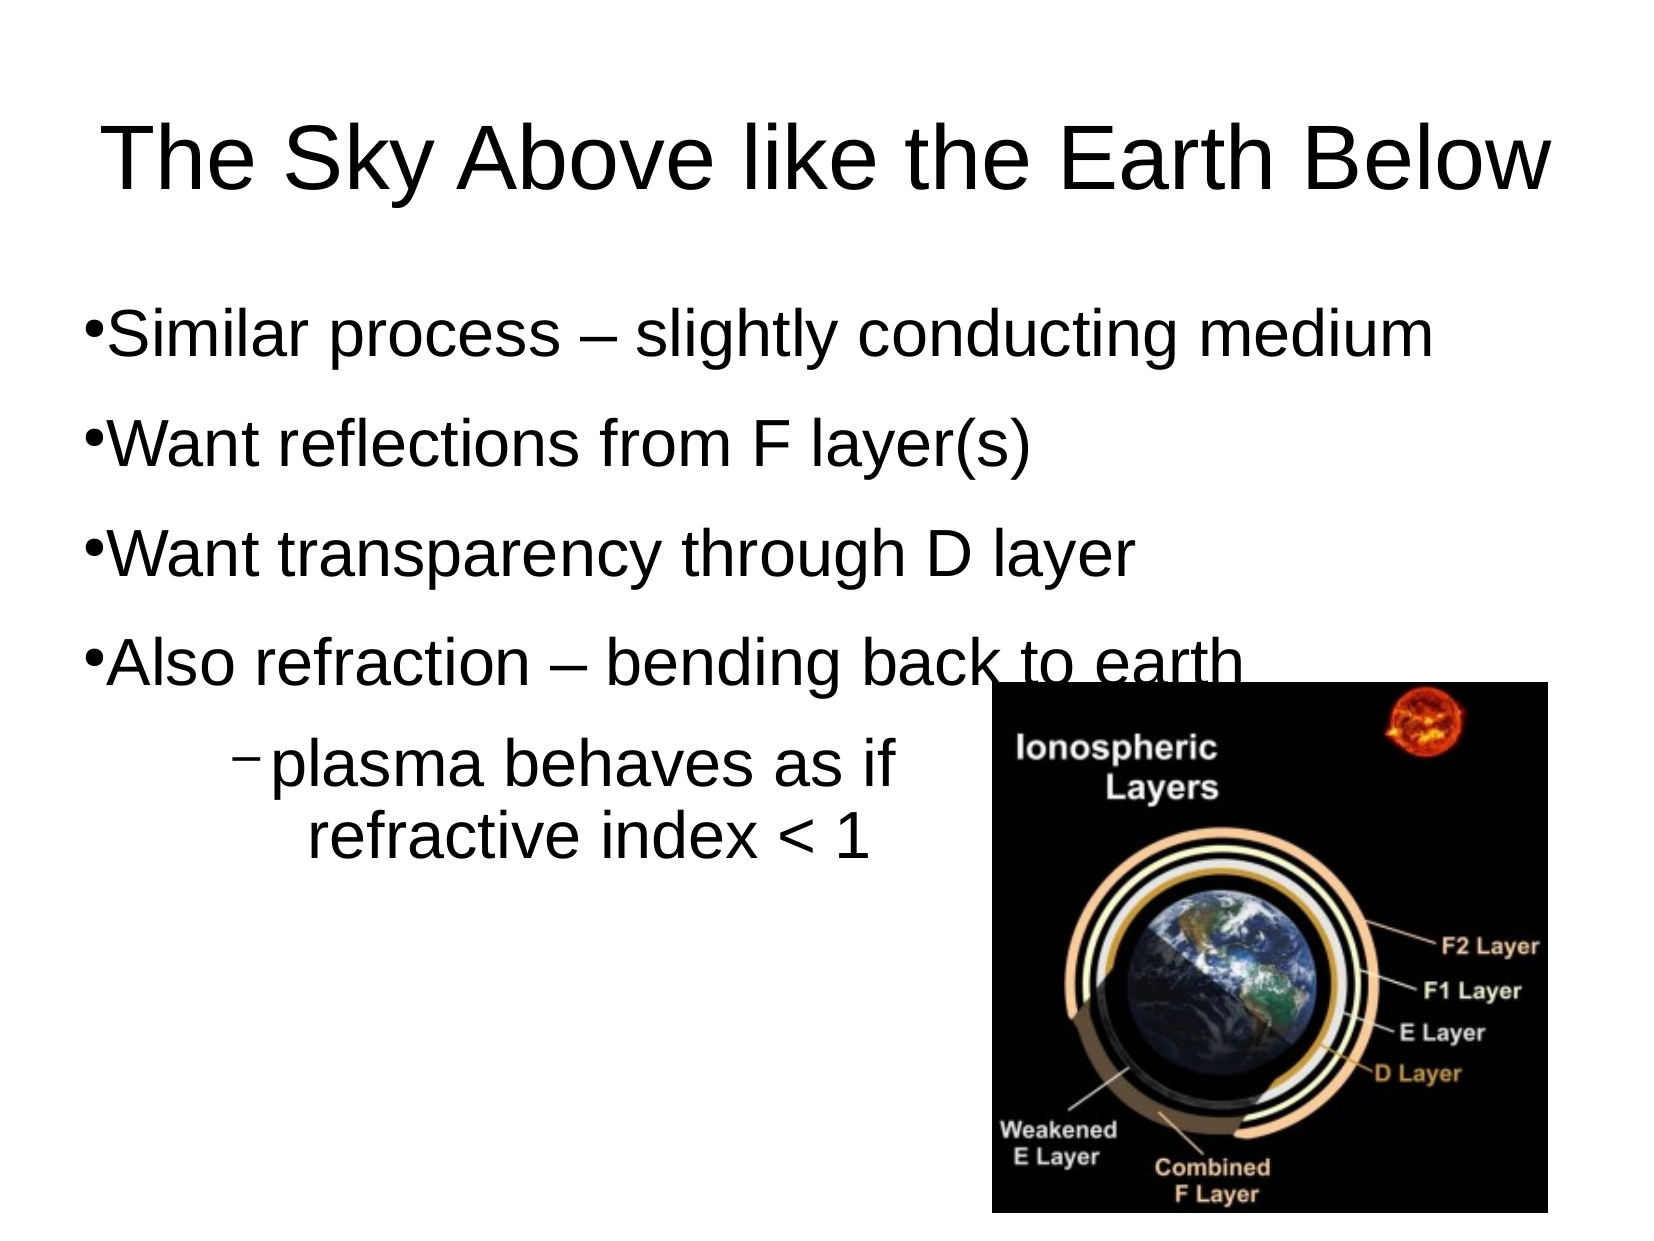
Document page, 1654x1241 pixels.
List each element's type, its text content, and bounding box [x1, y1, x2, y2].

picture [992, 682, 1548, 1213]
title The Sky Above like the Earth Below [82, 49, 1571, 257]
list Similar process – slightly conducting medium Want reflections from F layer(s) Want transparency through D layer Also refraction – bending back to earth plasma behaves as if refractive index < 1 [82, 290, 1571, 1010]
